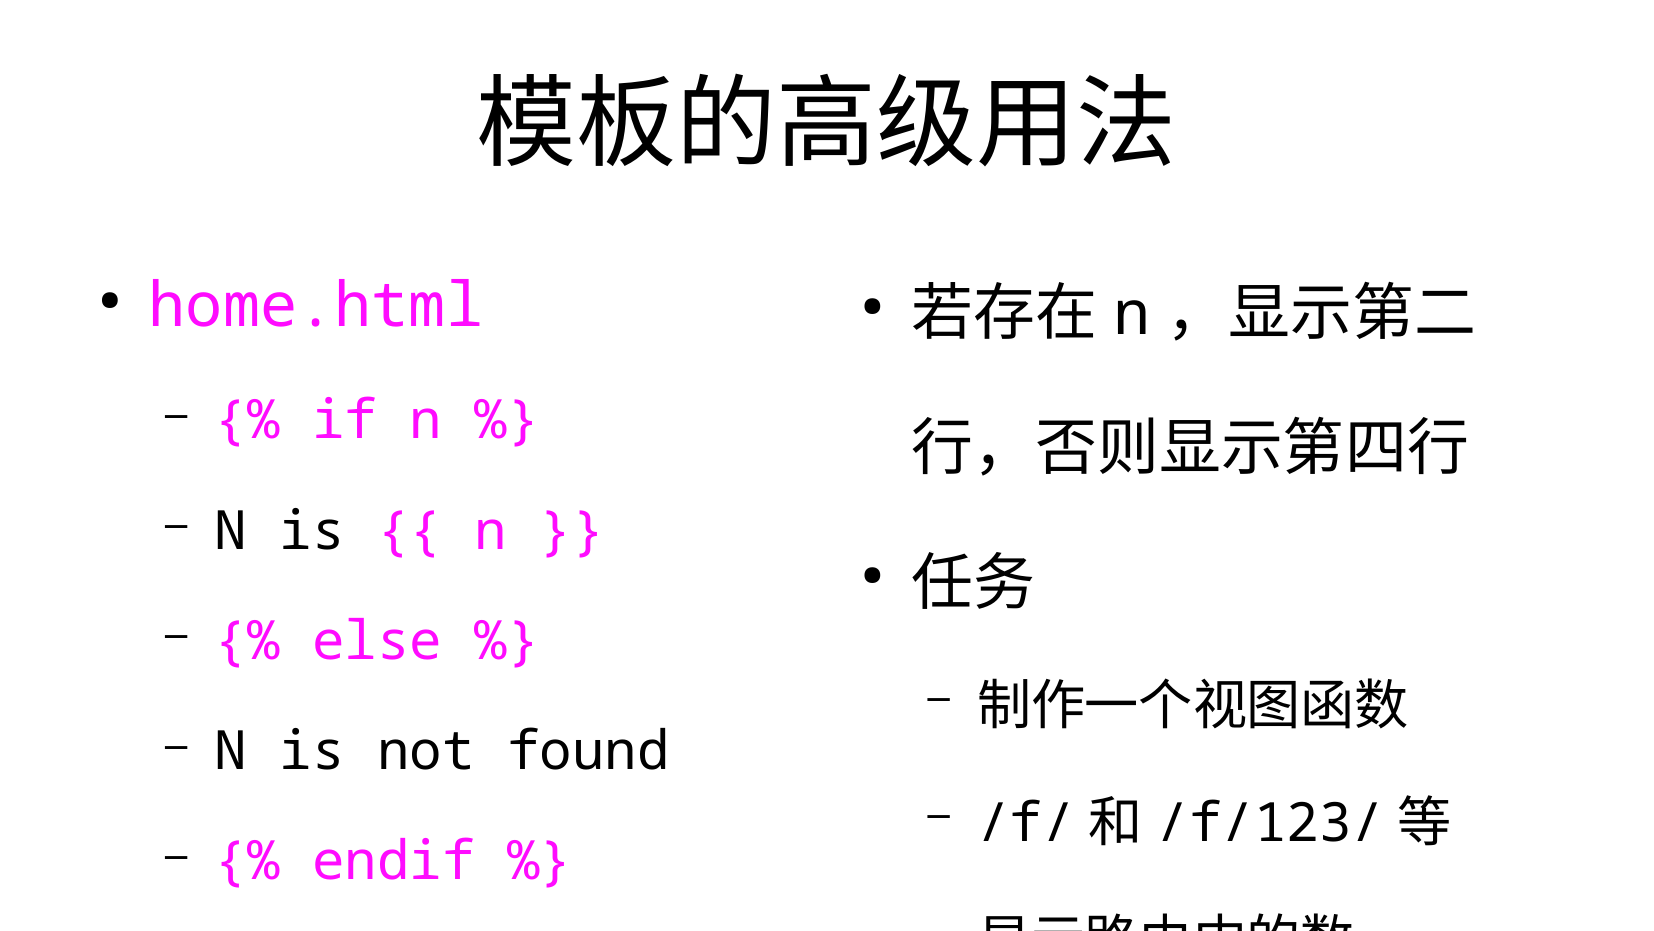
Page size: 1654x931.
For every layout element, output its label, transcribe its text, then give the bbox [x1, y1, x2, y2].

list 若存在n，显示第二行，否则显示第四行 任务 制作一个视图函数 /f/和/f/123/等 显示路由中的数 [845, 217, 1572, 931]
title 模板的高级用法 [82, 37, 1571, 193]
list home.html {% if n %} N is {{ n }} {% else %} N is not found {% endif %} [82, 217, 809, 898]
